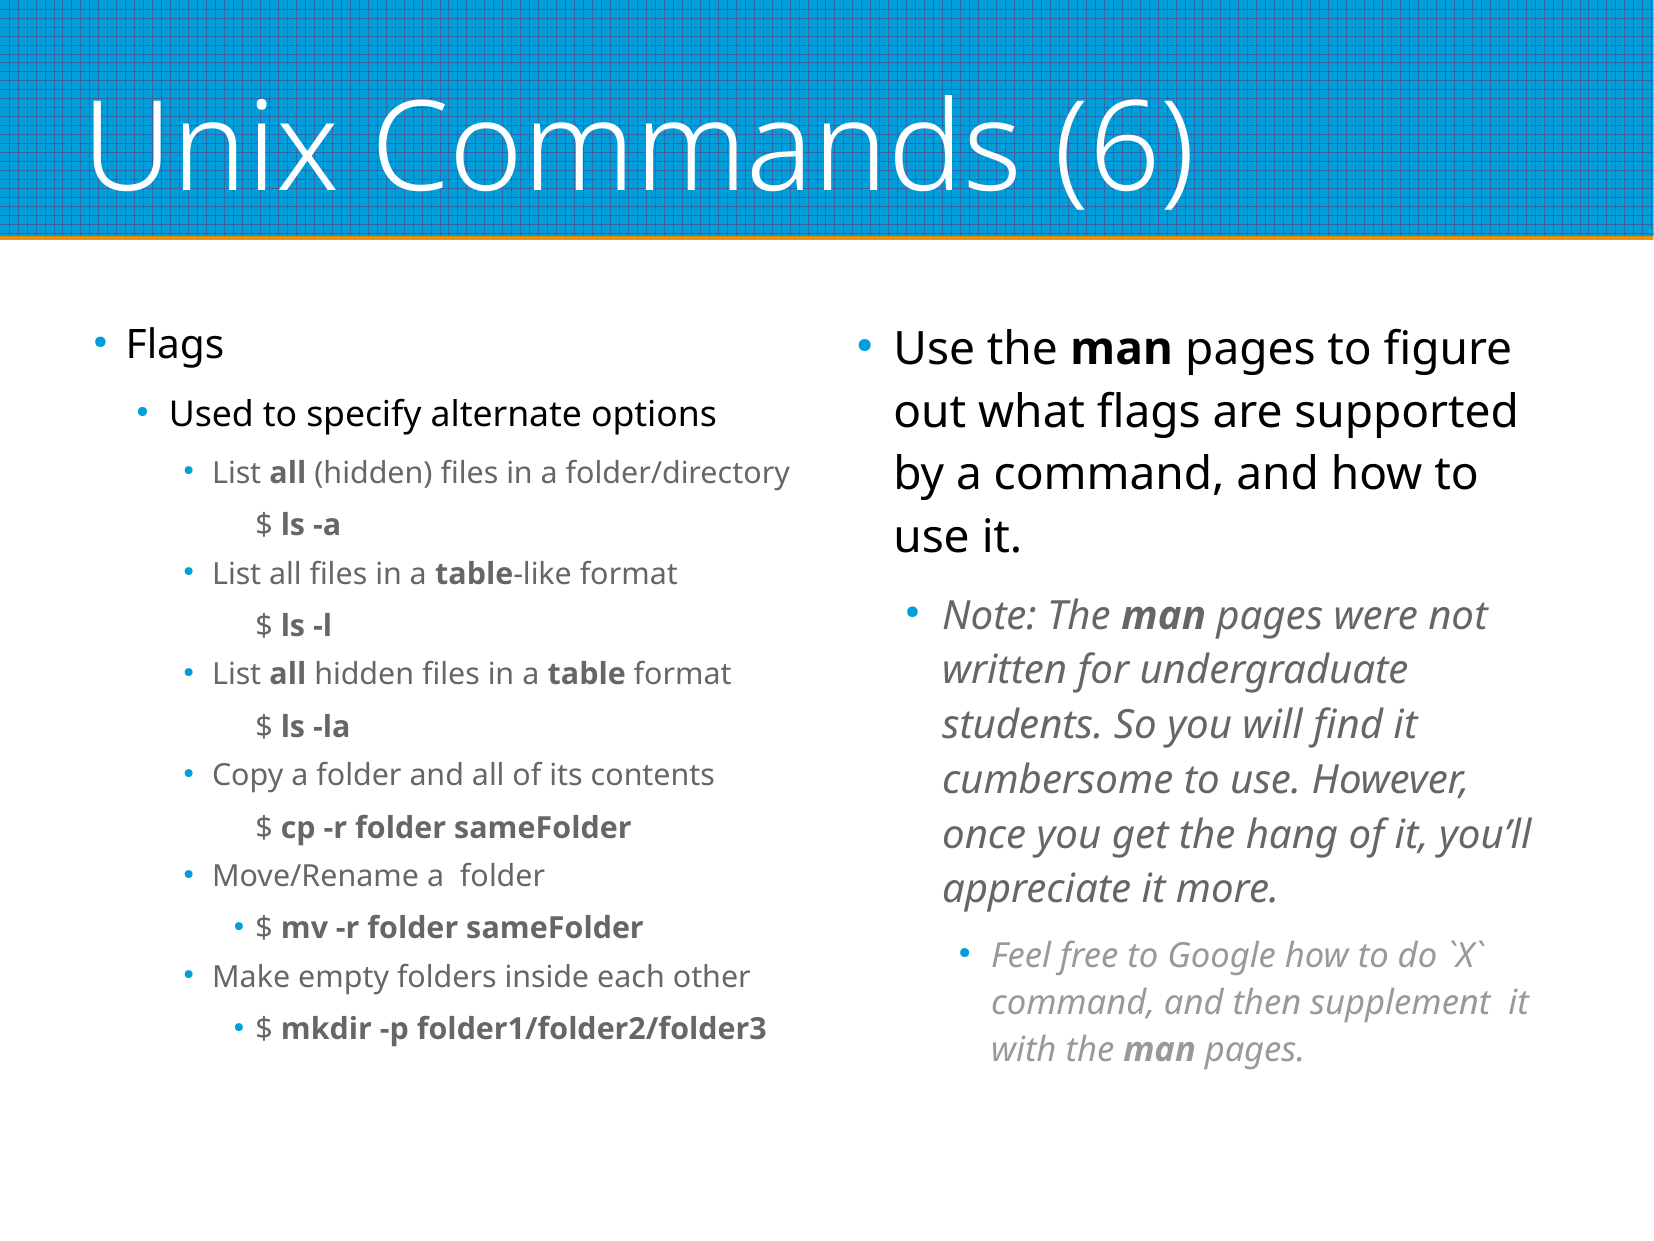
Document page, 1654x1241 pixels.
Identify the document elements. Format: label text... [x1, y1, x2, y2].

title Unix Commands (6) [82, 19, 1571, 227]
list Use the man pages to figure out what flags are supported by a command, and how to use it. Note: The man pages were not written for undergraduate students. So you will find it cumbersome to use. However, once you get the hang of it, you’ll appreciate it more. Feel free to Google how to do `X` command, and then supplement it with the man pages. [844, 315, 1560, 1081]
list Flags Used to specify alternate options List all (hidden) files in a folder/directory $ ls -a List all files in a table-like format $ ls -l List all hidden files in a table format $ ls -la Copy a folder and all of its contents $ cp -r folder sameFolder Move/Rename a folder $ mv -r folder sameFolder Make empty folders inside each other $ mkdir -p folder1/folder2/folder3 [82, 314, 798, 1081]
